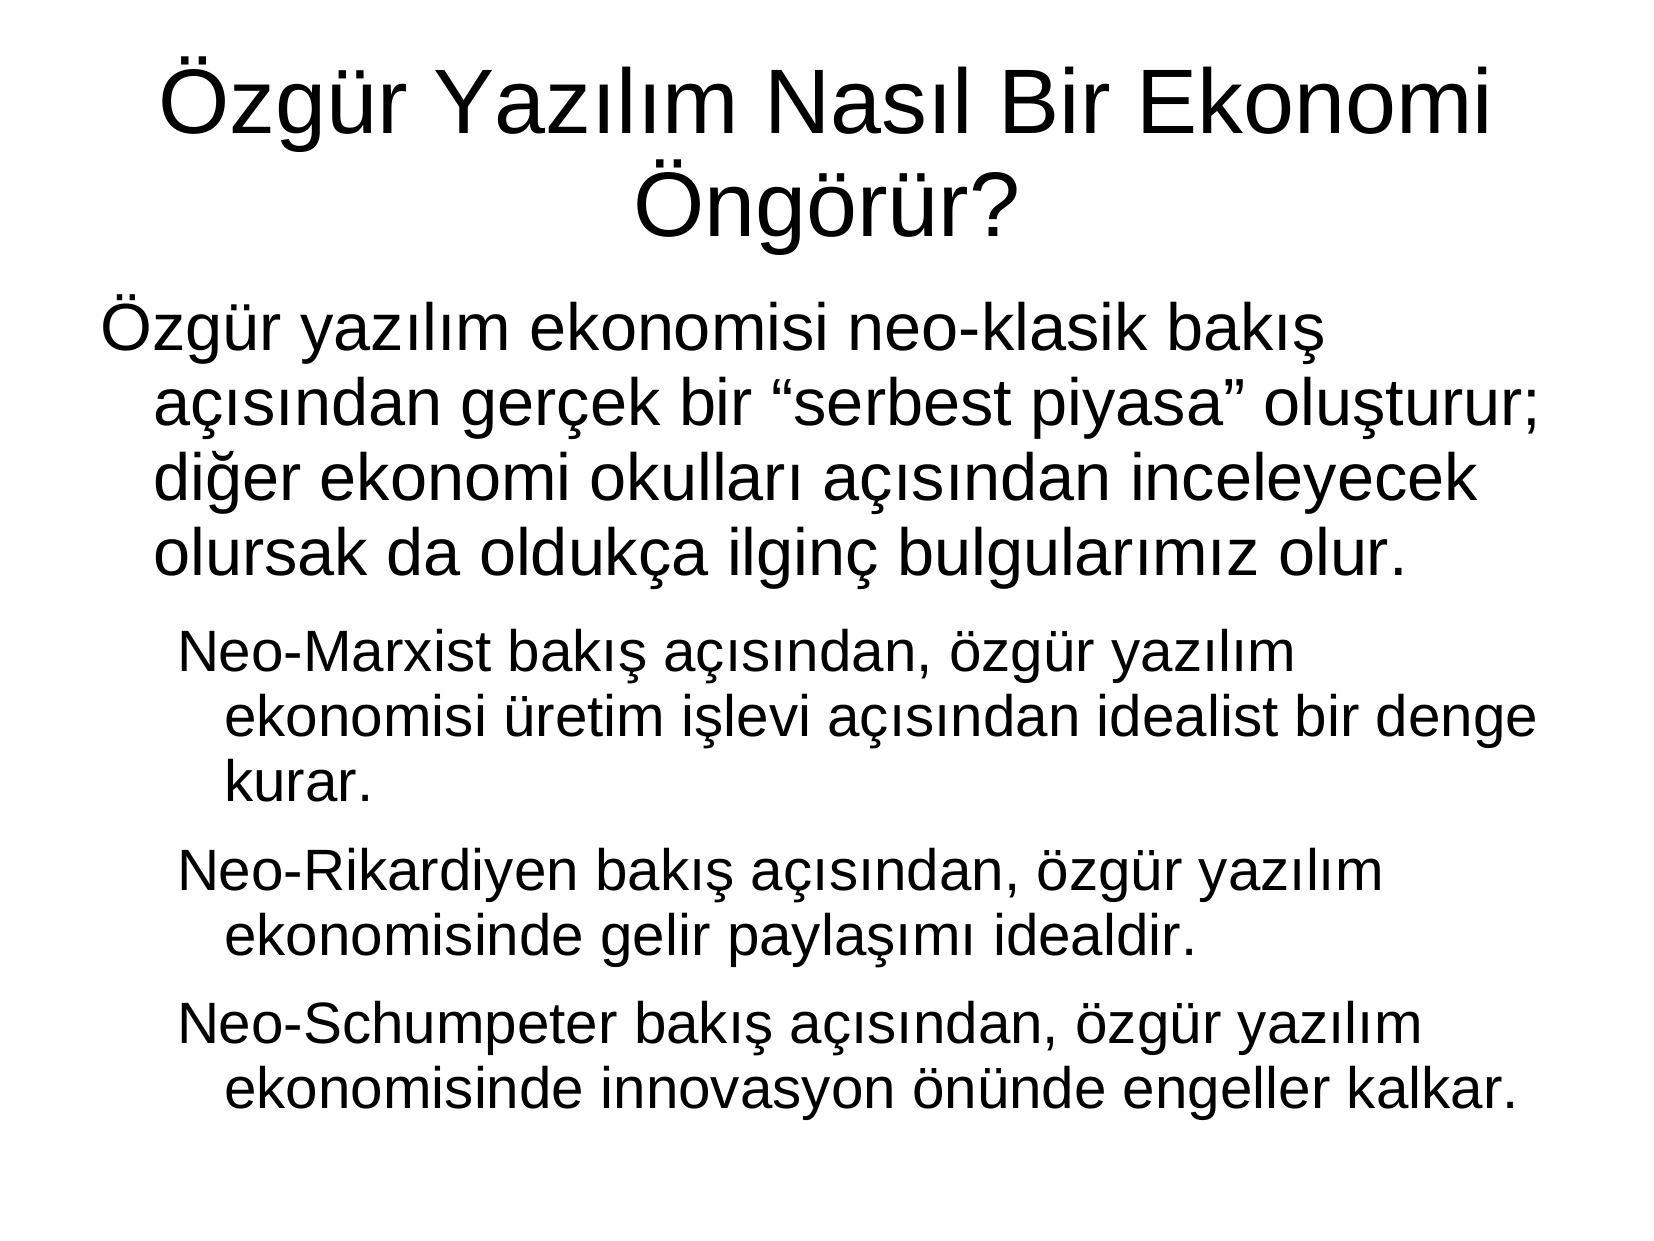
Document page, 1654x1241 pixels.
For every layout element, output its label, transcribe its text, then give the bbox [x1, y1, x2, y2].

title Özgür Yazılım Nasıl Bir Ekonomi Öngörür? [82, 39, 1571, 267]
list Özgür yazılım ekonomisi neo-klasik bakış açısından gerçek bir “serbest piyasa” oluşturur; diğer ekonomi okulları açısından inceleyecek olursak da oldukça ilginç bulgularımız olur. Neo-Marxist bakış açısından, özgür yazılım ekonomisi üretim işlevi açısından idealist bir denge kurar. Neo-Rikardiyen bakış açısından, özgür yazılım ekonomisinde gelir paylaşımı idealdir. Neo-Schumpeter bakış açısından, özgür yazılım ekonomisinde innovasyon önünde engeller kalkar. [82, 290, 1571, 1207]
